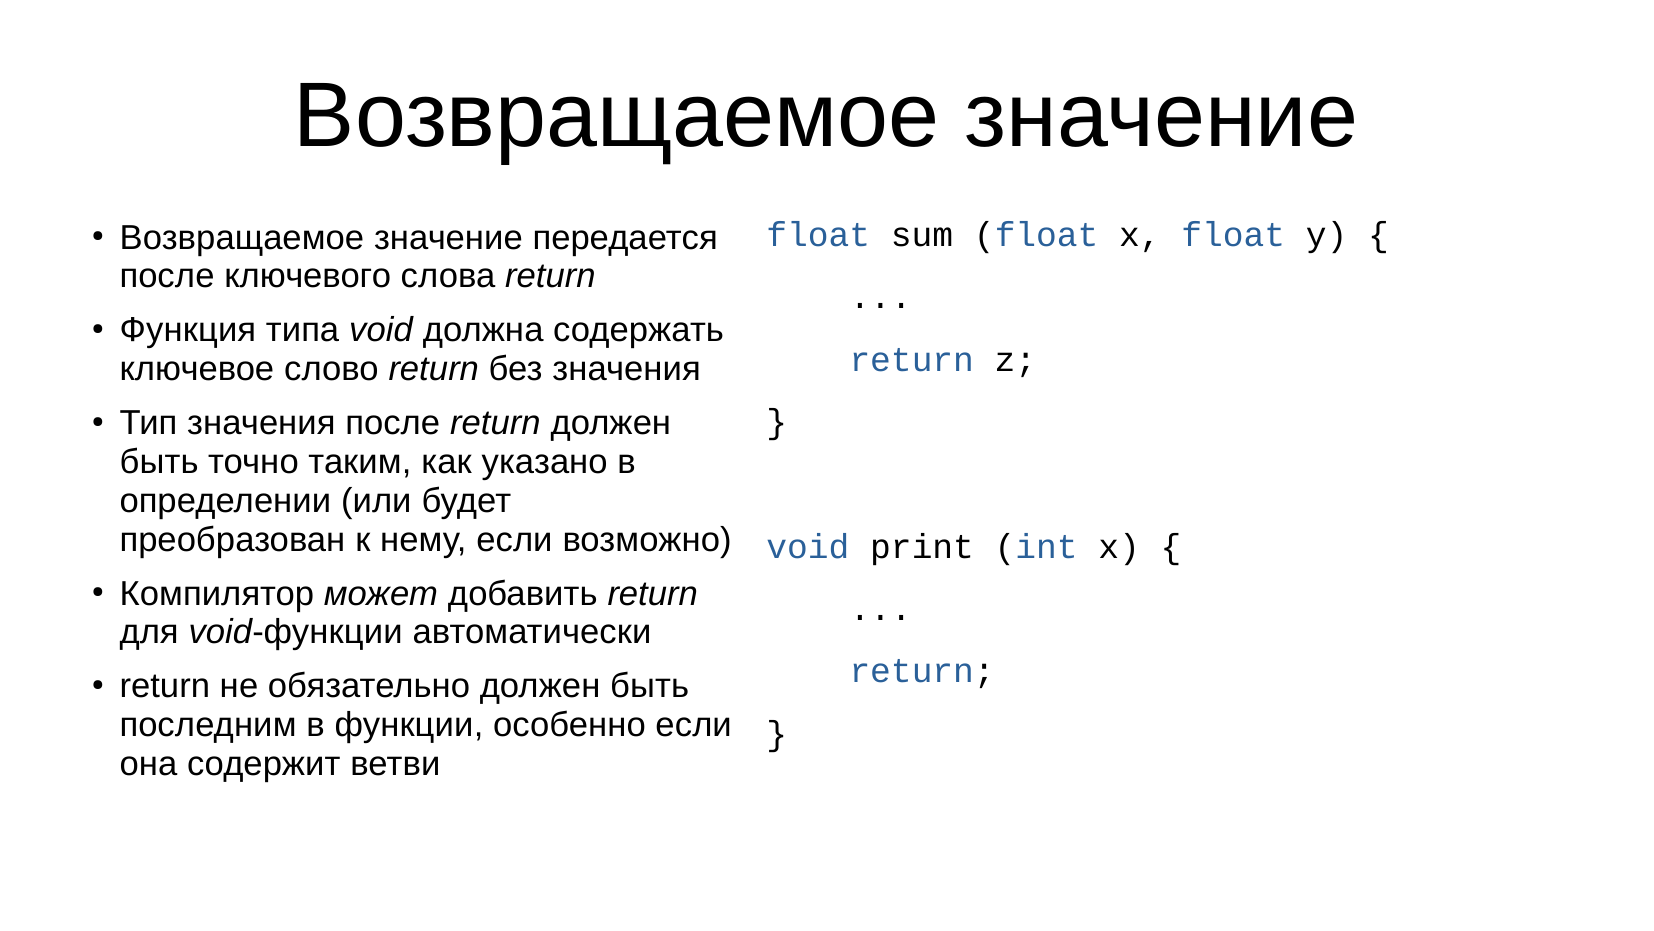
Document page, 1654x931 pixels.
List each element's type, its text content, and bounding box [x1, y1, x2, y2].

title Возвращаемое значение [82, 37, 1571, 193]
list float sum (float x, float y) { ... return z; } void print (int x) { ... return; } [766, 217, 1594, 758]
list Возвращаемое значение передается после ключевого слова return Функция типа void должна содержать ключевое слово return без значения Тип значения после return должен быть точно таким, как указано в определении (или будет преобразован к нему, если возможно) Компилятор может добавить return для void-функции автоматически return не обязательно должен быть последним в функции, особенно если она содержит ветви [82, 217, 739, 886]
